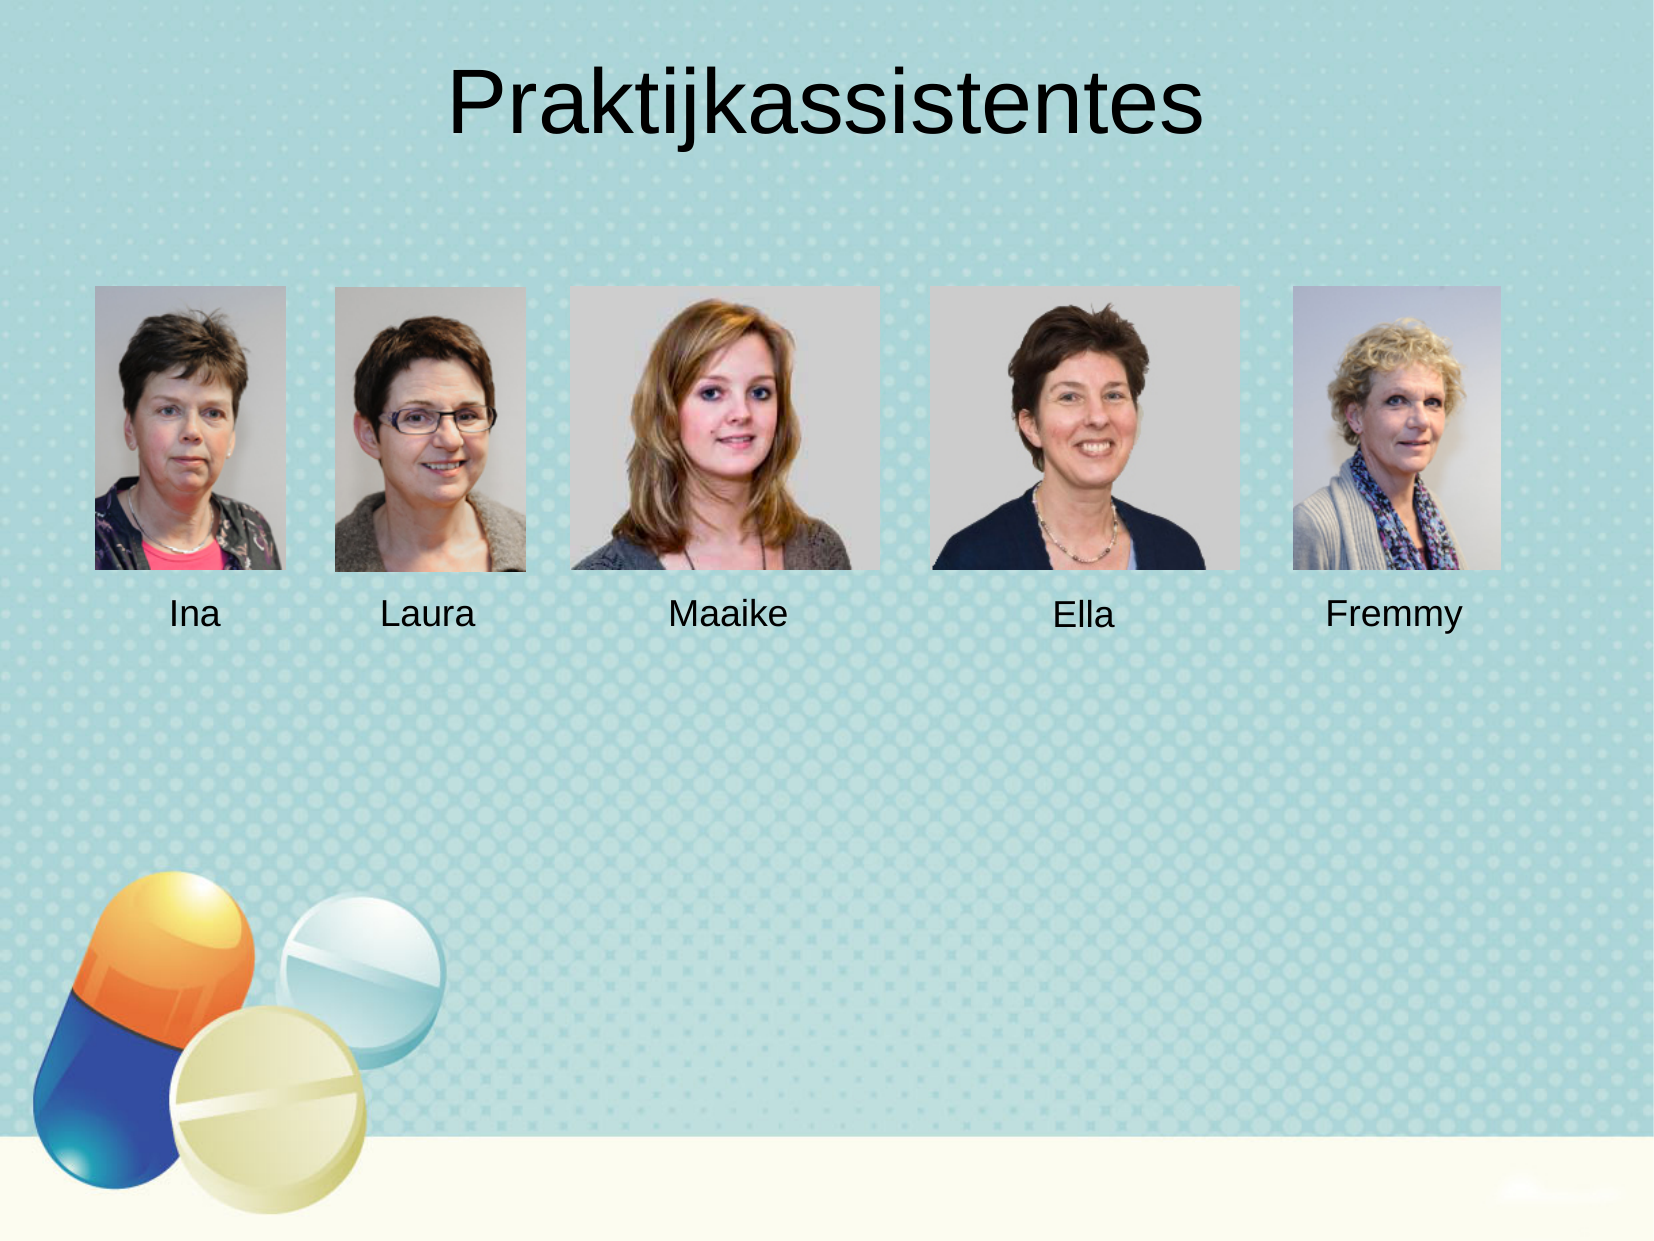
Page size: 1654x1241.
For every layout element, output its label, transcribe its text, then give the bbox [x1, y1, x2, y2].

text_box Ella [925, 586, 1243, 644]
text_box Ina [105, 585, 286, 642]
text_box Laura [330, 585, 526, 642]
picture [0, 0, 1654, 1241]
text_box Fremmy [1288, 585, 1501, 642]
title Praktijkassistentes [82, 49, 1571, 257]
text_box Maaike [570, 585, 887, 642]
